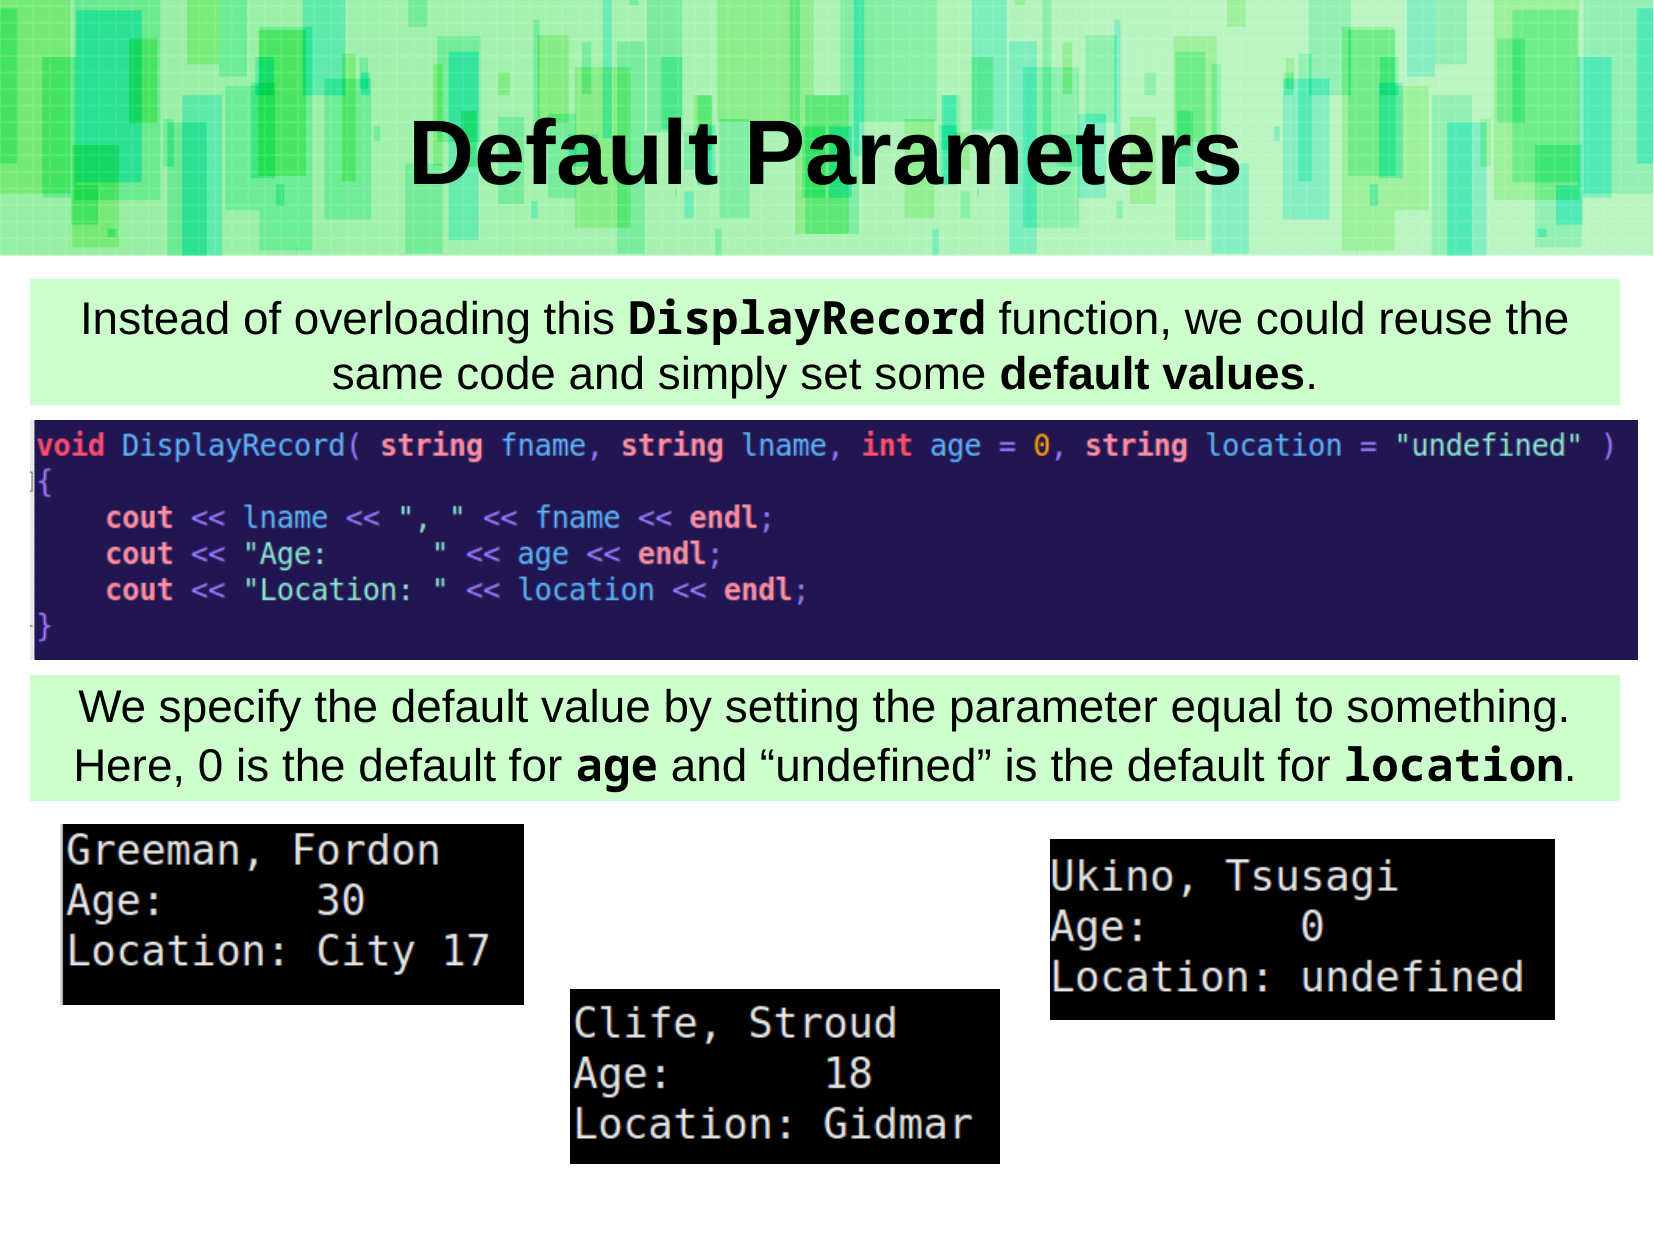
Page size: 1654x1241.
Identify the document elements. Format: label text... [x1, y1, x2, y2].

picture [0, 0, 1654, 1241]
title Default Parameters [82, 49, 1571, 257]
text_box Instead of overloading this DisplayRecord function, we could reuse the same code and simply set some default values. [30, 279, 1621, 406]
text_box We specify the default value by setting the parameter equal to something. Here, 0 is the default for age and “undefined” is the default for location. [30, 675, 1621, 801]
